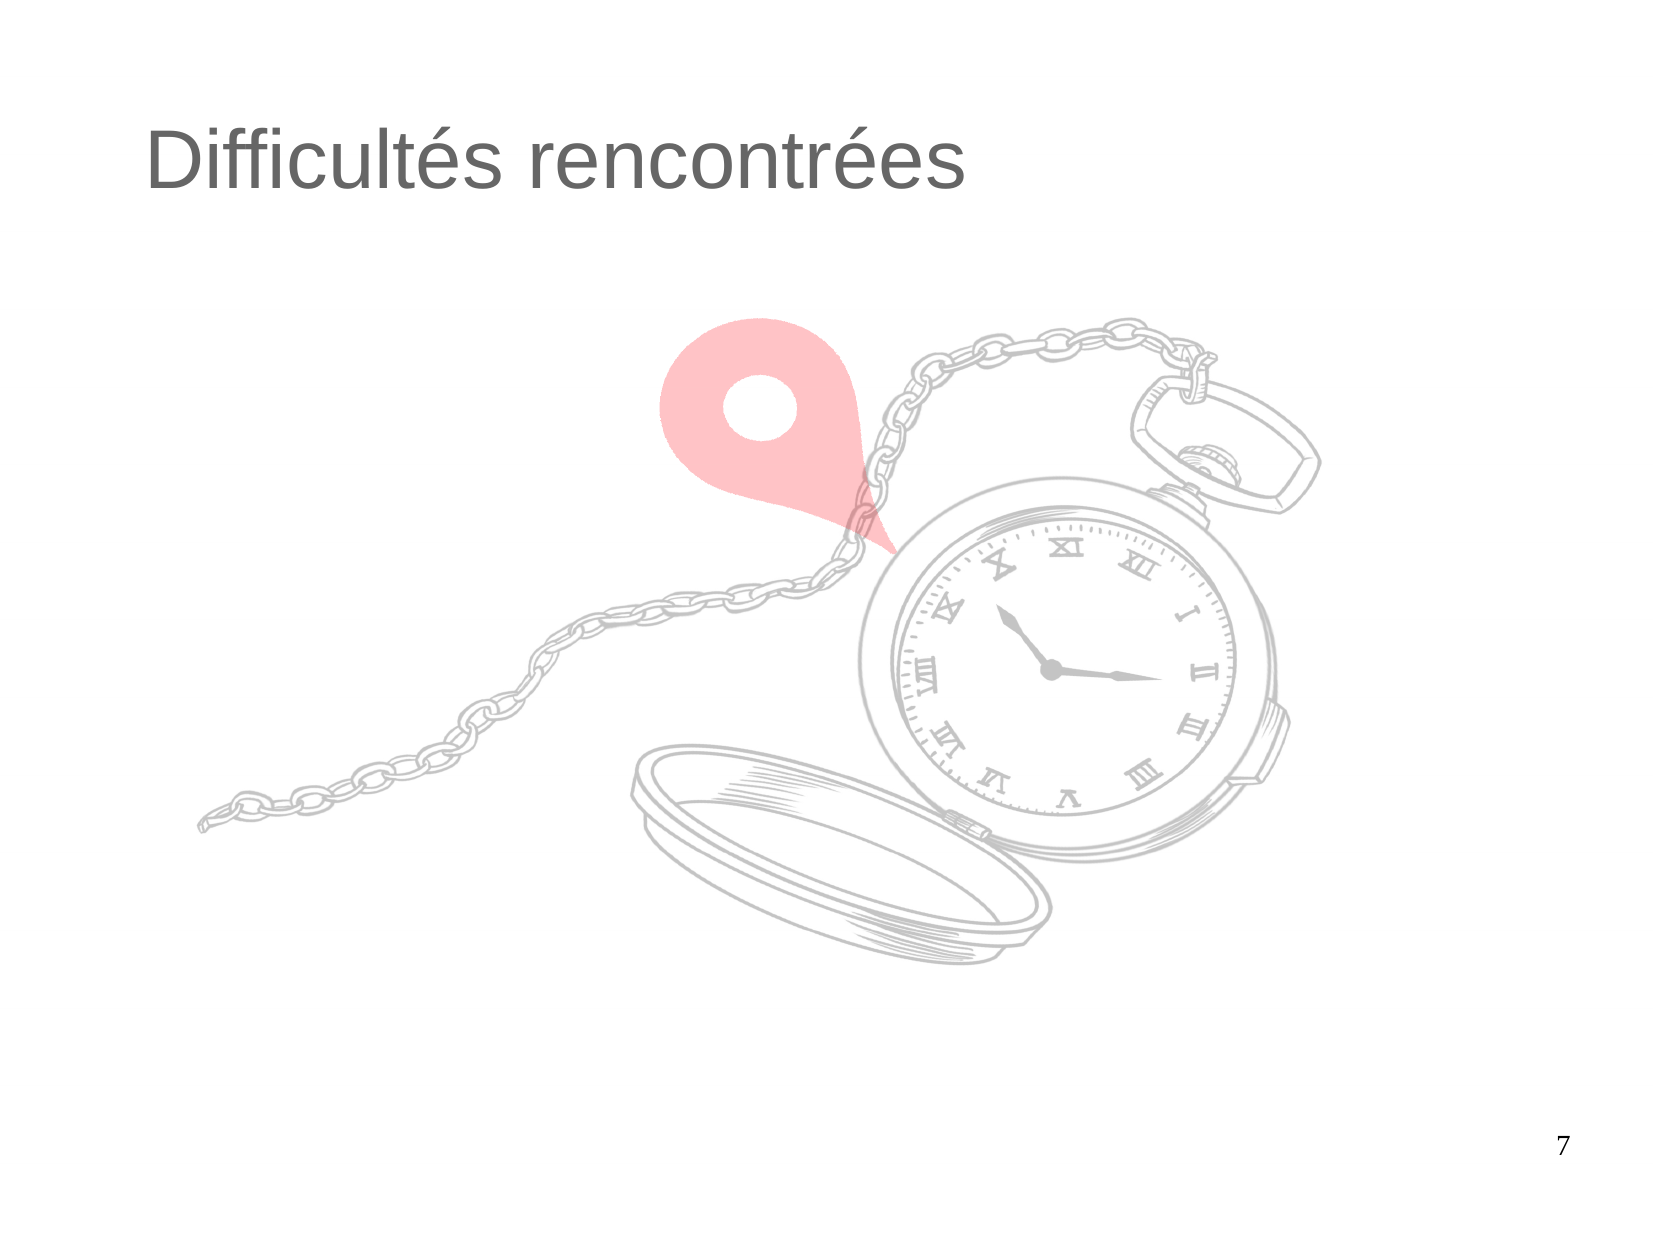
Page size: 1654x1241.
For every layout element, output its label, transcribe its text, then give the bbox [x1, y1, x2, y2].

text_box Difficultés rencontrées [129, 106, 983, 215]
picture [0, 0, 1654, 1241]
